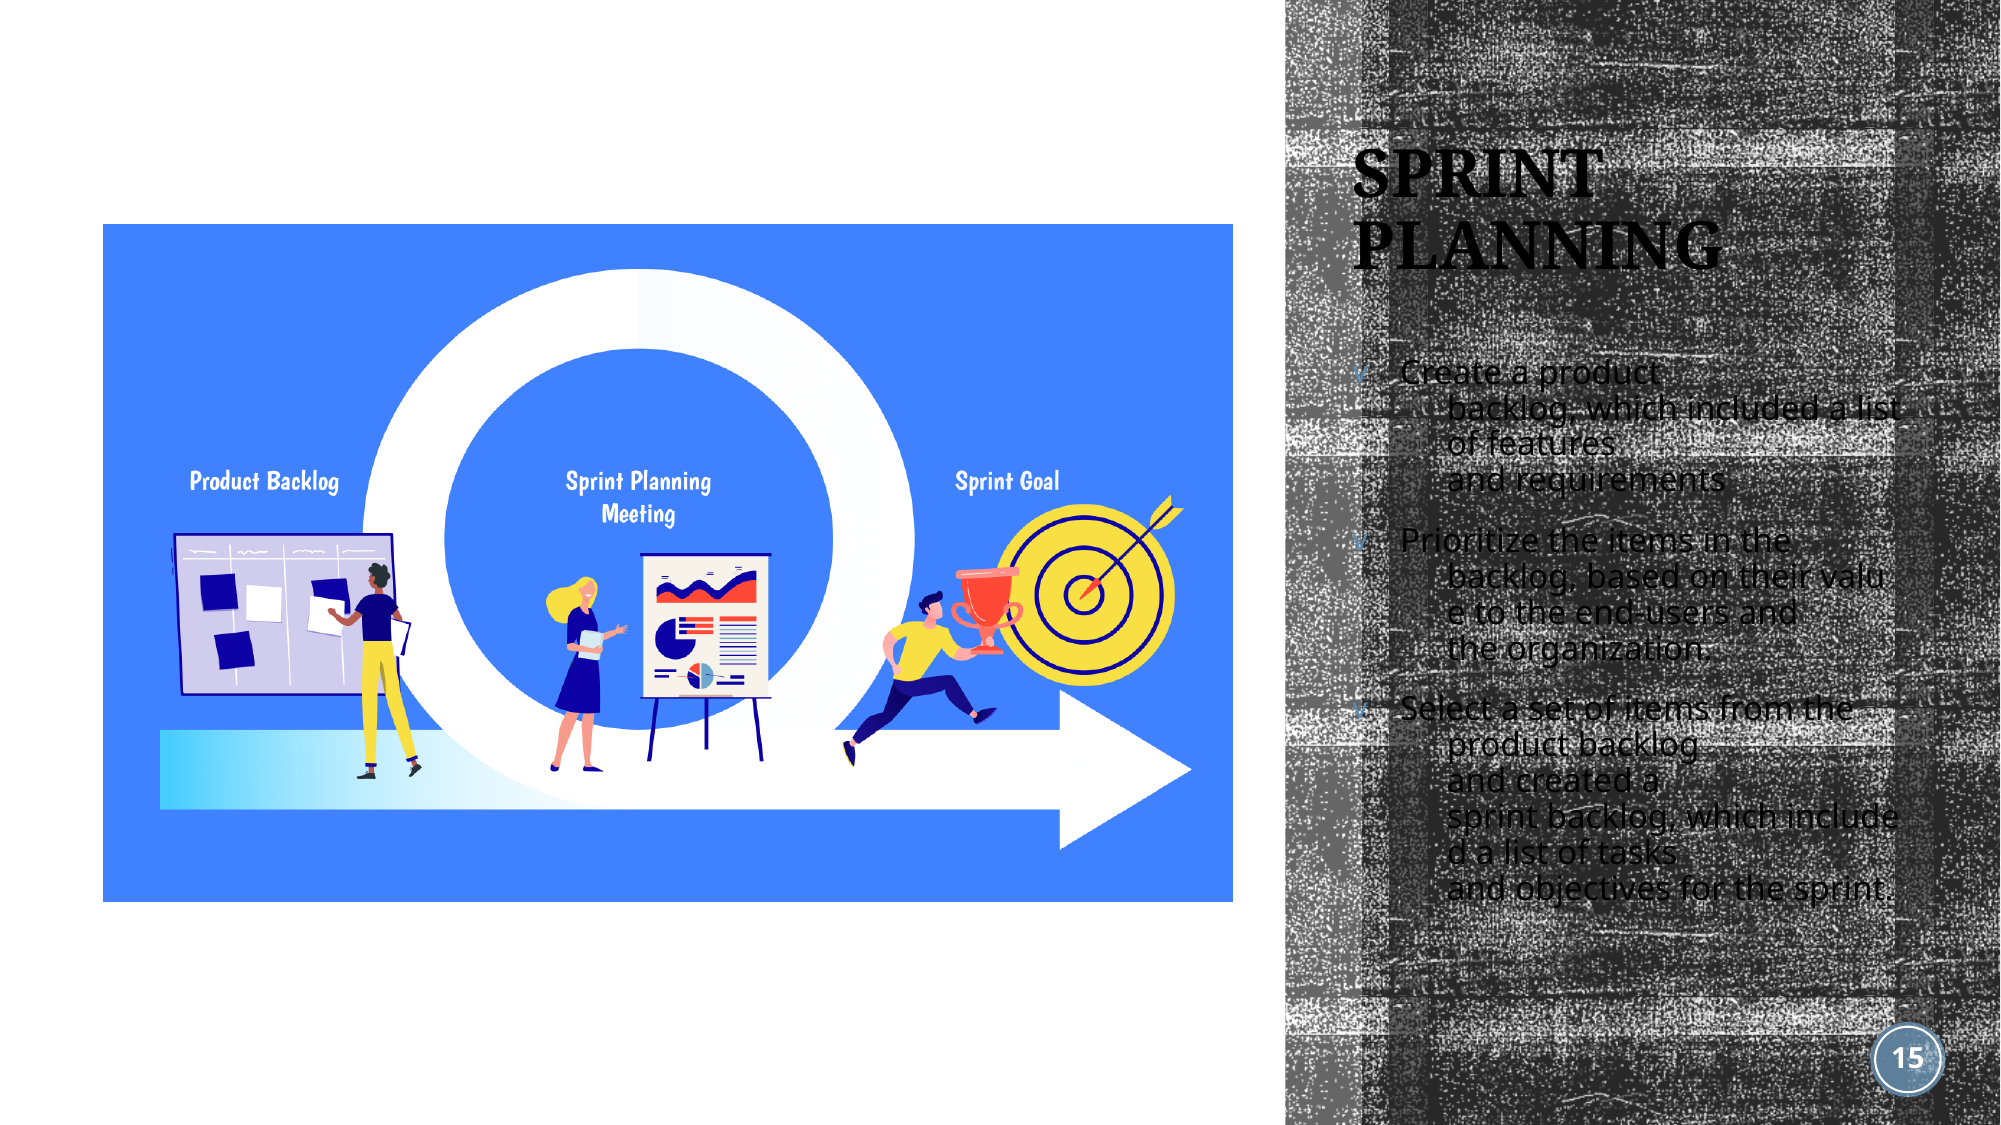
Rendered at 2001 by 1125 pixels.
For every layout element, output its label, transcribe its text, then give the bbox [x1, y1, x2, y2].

list Create a product backlog, which included a list of features and requirements Prioritize the items in the backlog, based on their value to the end-users and the organization. Select a set of items from the product backlog and created a sprint backlog, which included a list of tasks and objectives for the sprint. [1338, 348, 1920, 1013]
title Sprint planning [1338, 79, 1920, 344]
picture [103, 224, 1233, 903]
text_box [1285, 0, 2000, 1125]
slide_number 15 [1855, 1028, 1961, 1089]
